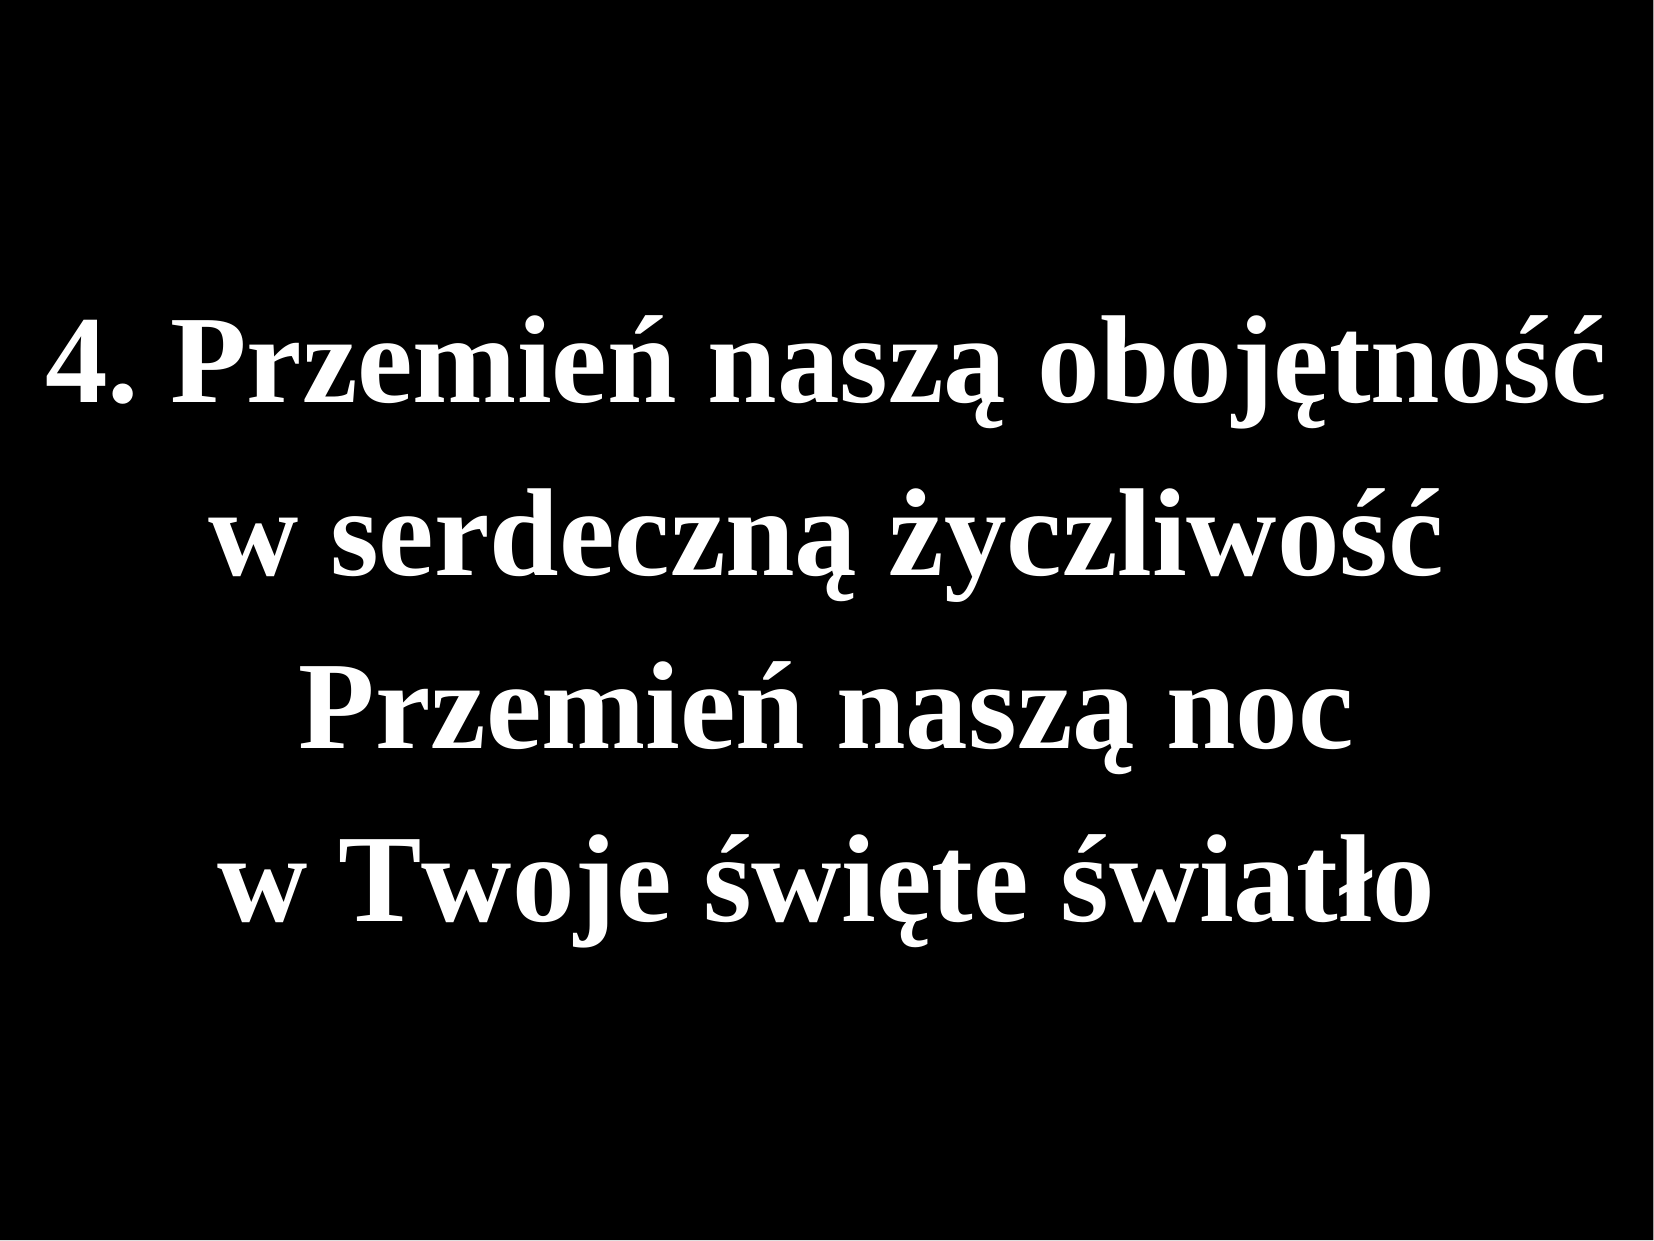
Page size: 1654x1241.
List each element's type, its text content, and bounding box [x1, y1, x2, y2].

title 4. Przemień naszą obojętność ppp w serdeczną życzliwość ppp Przemień naszą noc ppp w Twoje święte światło [0, 0, 1654, 1241]
